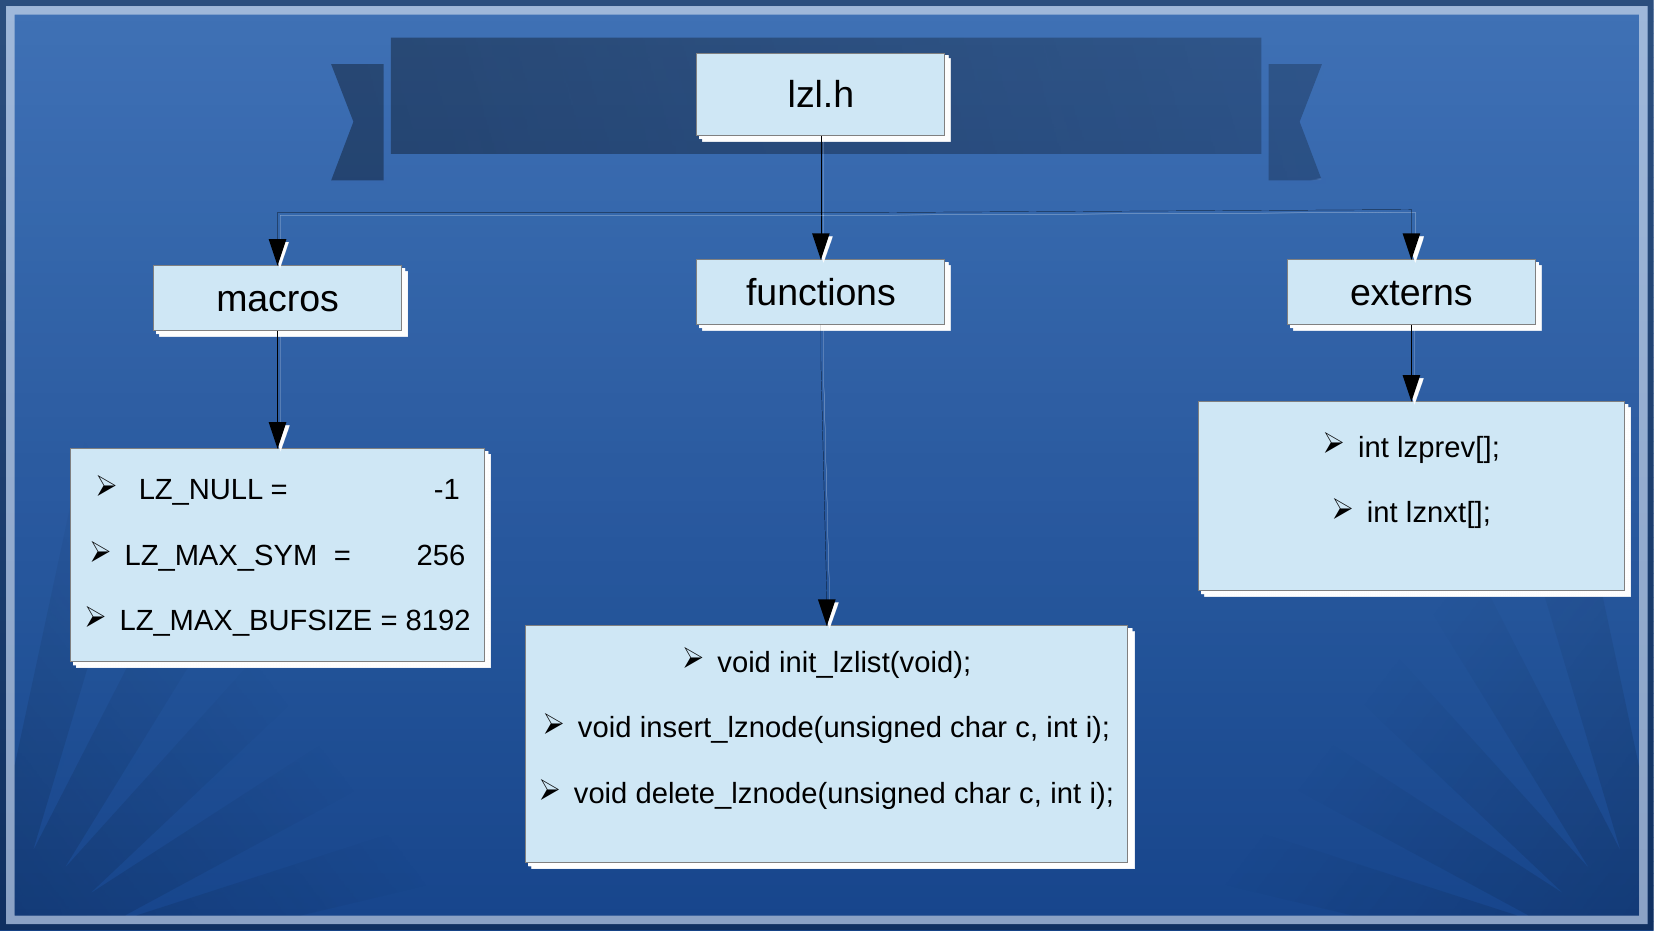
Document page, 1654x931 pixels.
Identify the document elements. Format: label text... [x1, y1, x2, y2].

text_box lzl.h [696, 53, 945, 136]
text_box macros [153, 265, 402, 331]
text_box int lzprev[]; int lznxt[]; [1198, 401, 1625, 591]
text_box LZ_NULL = -1 LZ_MAX_SYM = 256 LZ_MAX_BUFSIZE = 8192 [70, 448, 485, 662]
text_box void init_lzlist(void); void insert_lznode(unsigned char c, int i); void delete_lznode(unsigned char c, int i); [525, 625, 1128, 863]
text_box externs [1287, 259, 1536, 325]
text_box functions [696, 259, 945, 325]
